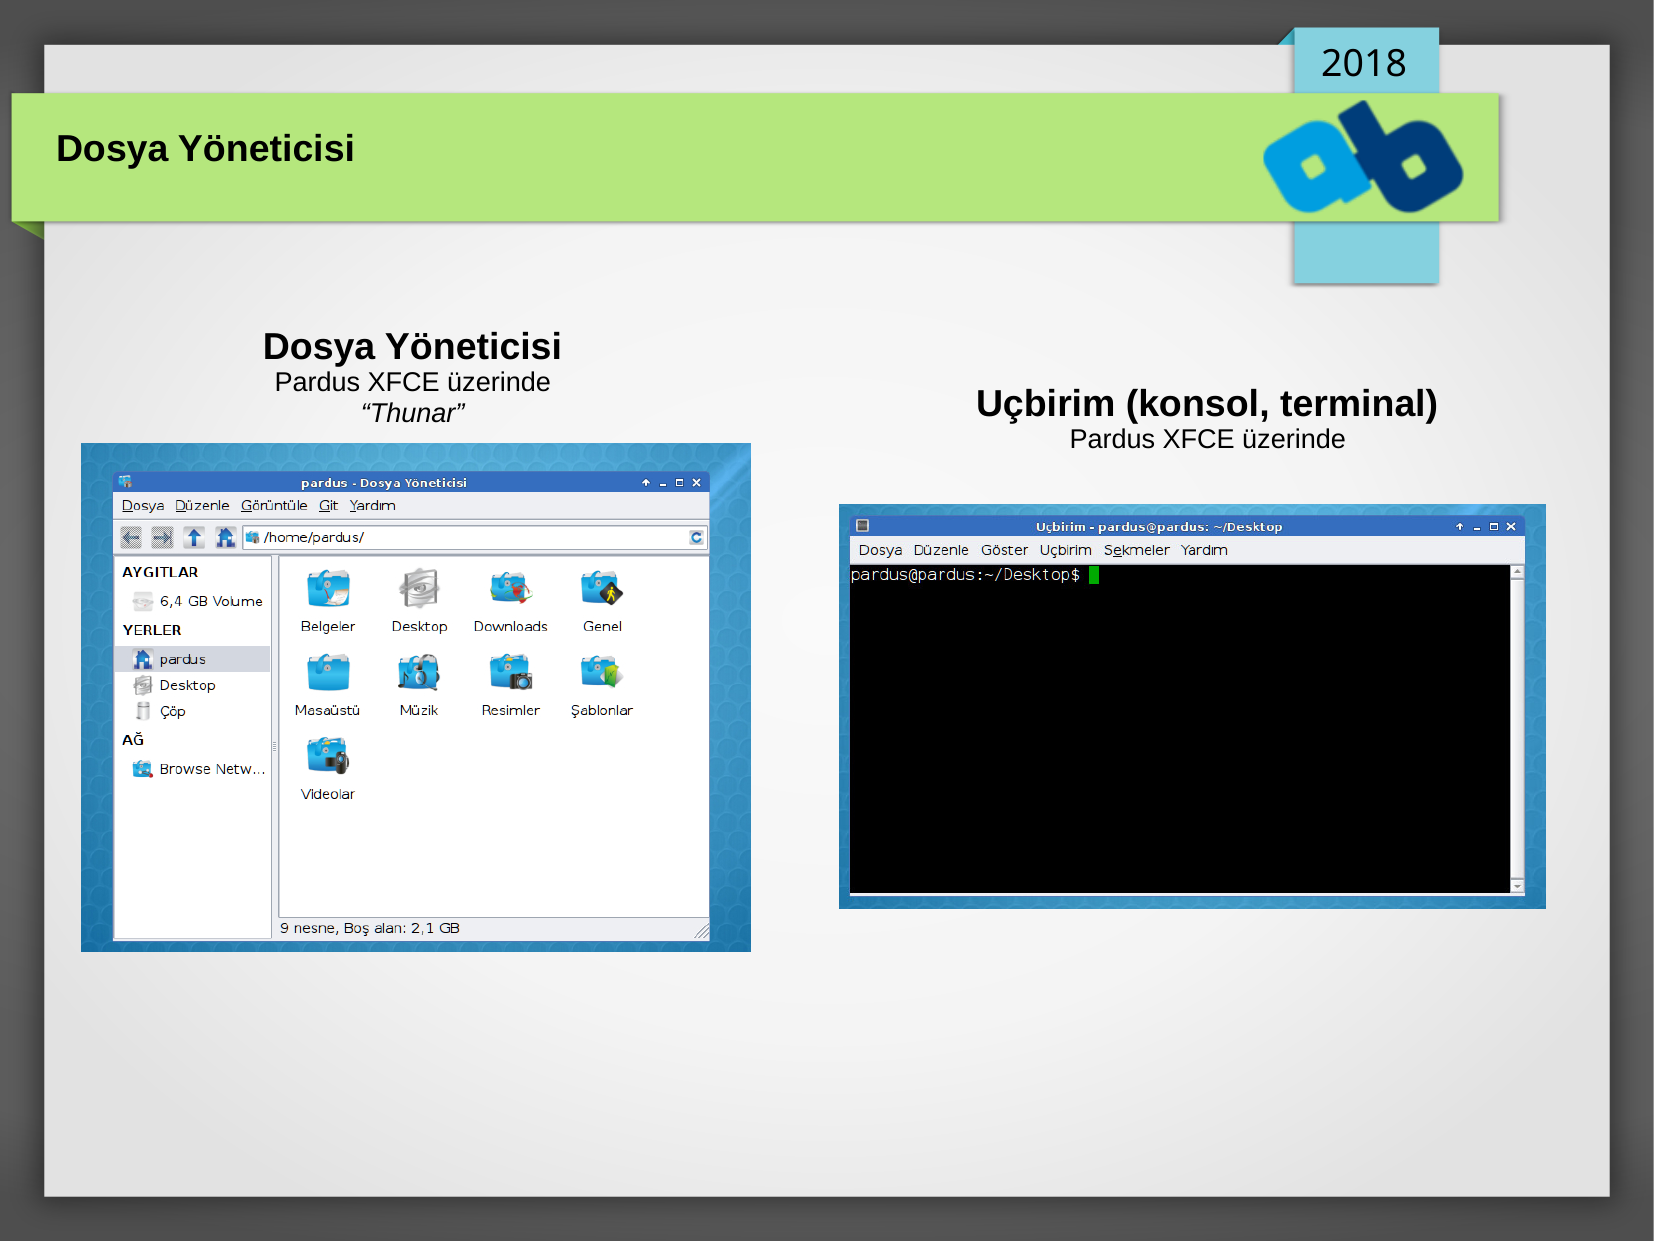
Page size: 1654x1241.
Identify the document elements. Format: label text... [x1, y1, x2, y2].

text_box Uçbirim (konsol, terminal) Pardus XFCE üzerinde [945, 375, 1471, 463]
text_box Dosya Yöneticisi [41, 120, 1134, 220]
text_box 2018 [1299, 29, 1430, 98]
picture [0, 0, 1654, 1241]
text_box Dosya Yöneticisi Pardus XFCE üzerinde “Thunar” [150, 317, 676, 436]
